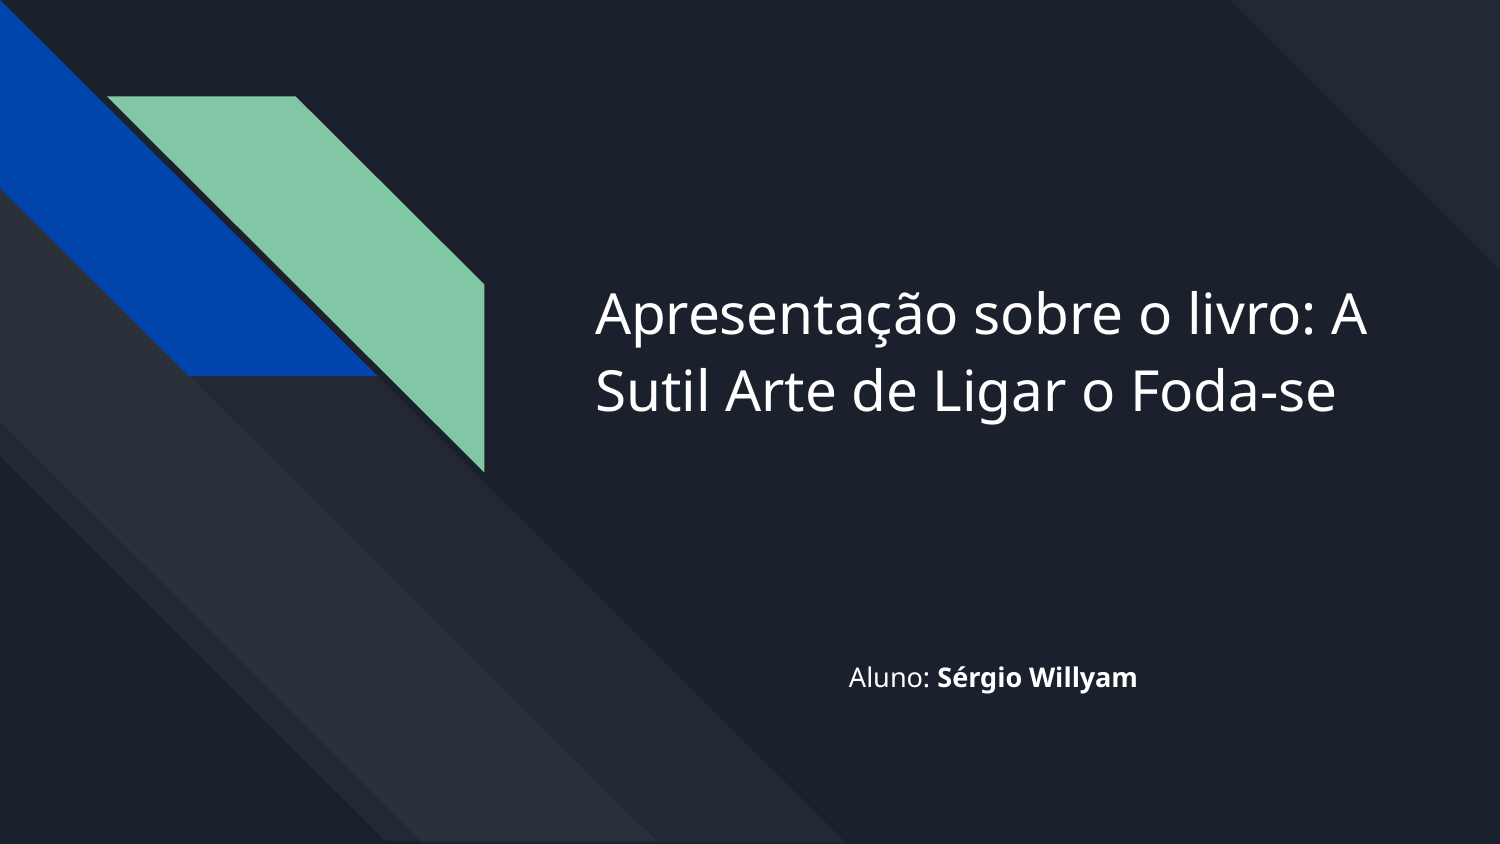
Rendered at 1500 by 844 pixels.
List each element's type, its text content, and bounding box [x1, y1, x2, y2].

title Apresentação sobre o livro: A Sutil Arte de Ligar o Foda-se [580, 258, 1404, 518]
subtitle Aluno: Sérgio Willyam [833, 643, 1404, 727]
